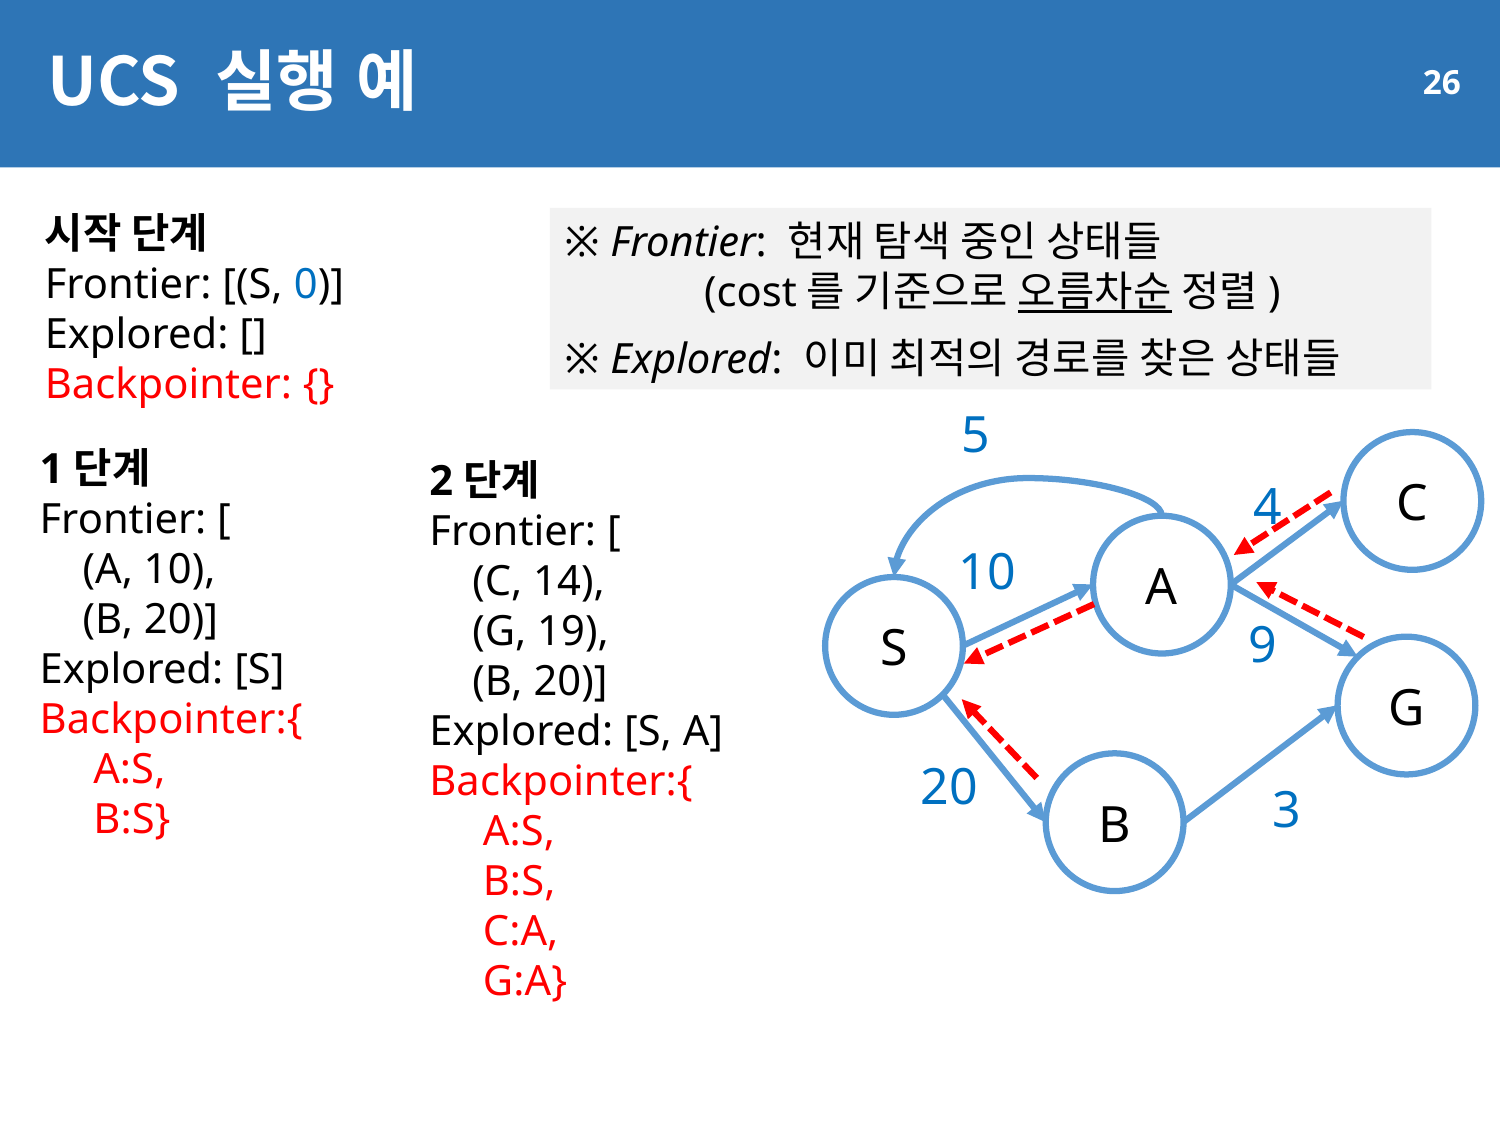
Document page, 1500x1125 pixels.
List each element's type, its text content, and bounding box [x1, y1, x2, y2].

text_box S [825, 577, 963, 715]
text_box 3 [1257, 769, 1317, 845]
text_box B [1045, 753, 1184, 892]
title UCS 실행 예 [32, 20, 1476, 148]
slide_number <number> [1273, 53, 1476, 114]
text_box C [1343, 432, 1482, 570]
text_box A [1093, 515, 1231, 654]
text_box 1단계 Frontier: [ (A, 10), (B, 20)] Explored: [S] Backpointer:{ A:S, B:S} [24, 434, 318, 850]
text_box 2단계 Frontier: [ (C, 14), (G, 19), (B, 20)] Explored: [S, A] Backpointer:{ A:S, B:S, C:A, G:A} [414, 446, 739, 1012]
text_box 5 [946, 395, 1002, 471]
text_box 9 [1233, 605, 1293, 681]
text_box 10 [944, 531, 1031, 607]
text_box 20 [905, 746, 993, 822]
text_box ※ Frontier: 현재 탐색 중인 상태들 (cost를 기준으로 오름차순 정렬) ※ Explored: 이미 최적의 경로를 찾은 상태들 [549, 207, 1432, 390]
text_box G [1337, 636, 1476, 775]
text_box 4 [1238, 467, 1294, 542]
text_box 시작 단계 Frontier: [(S, 0)] Explored: [] Backpointer: {} [30, 199, 360, 414]
